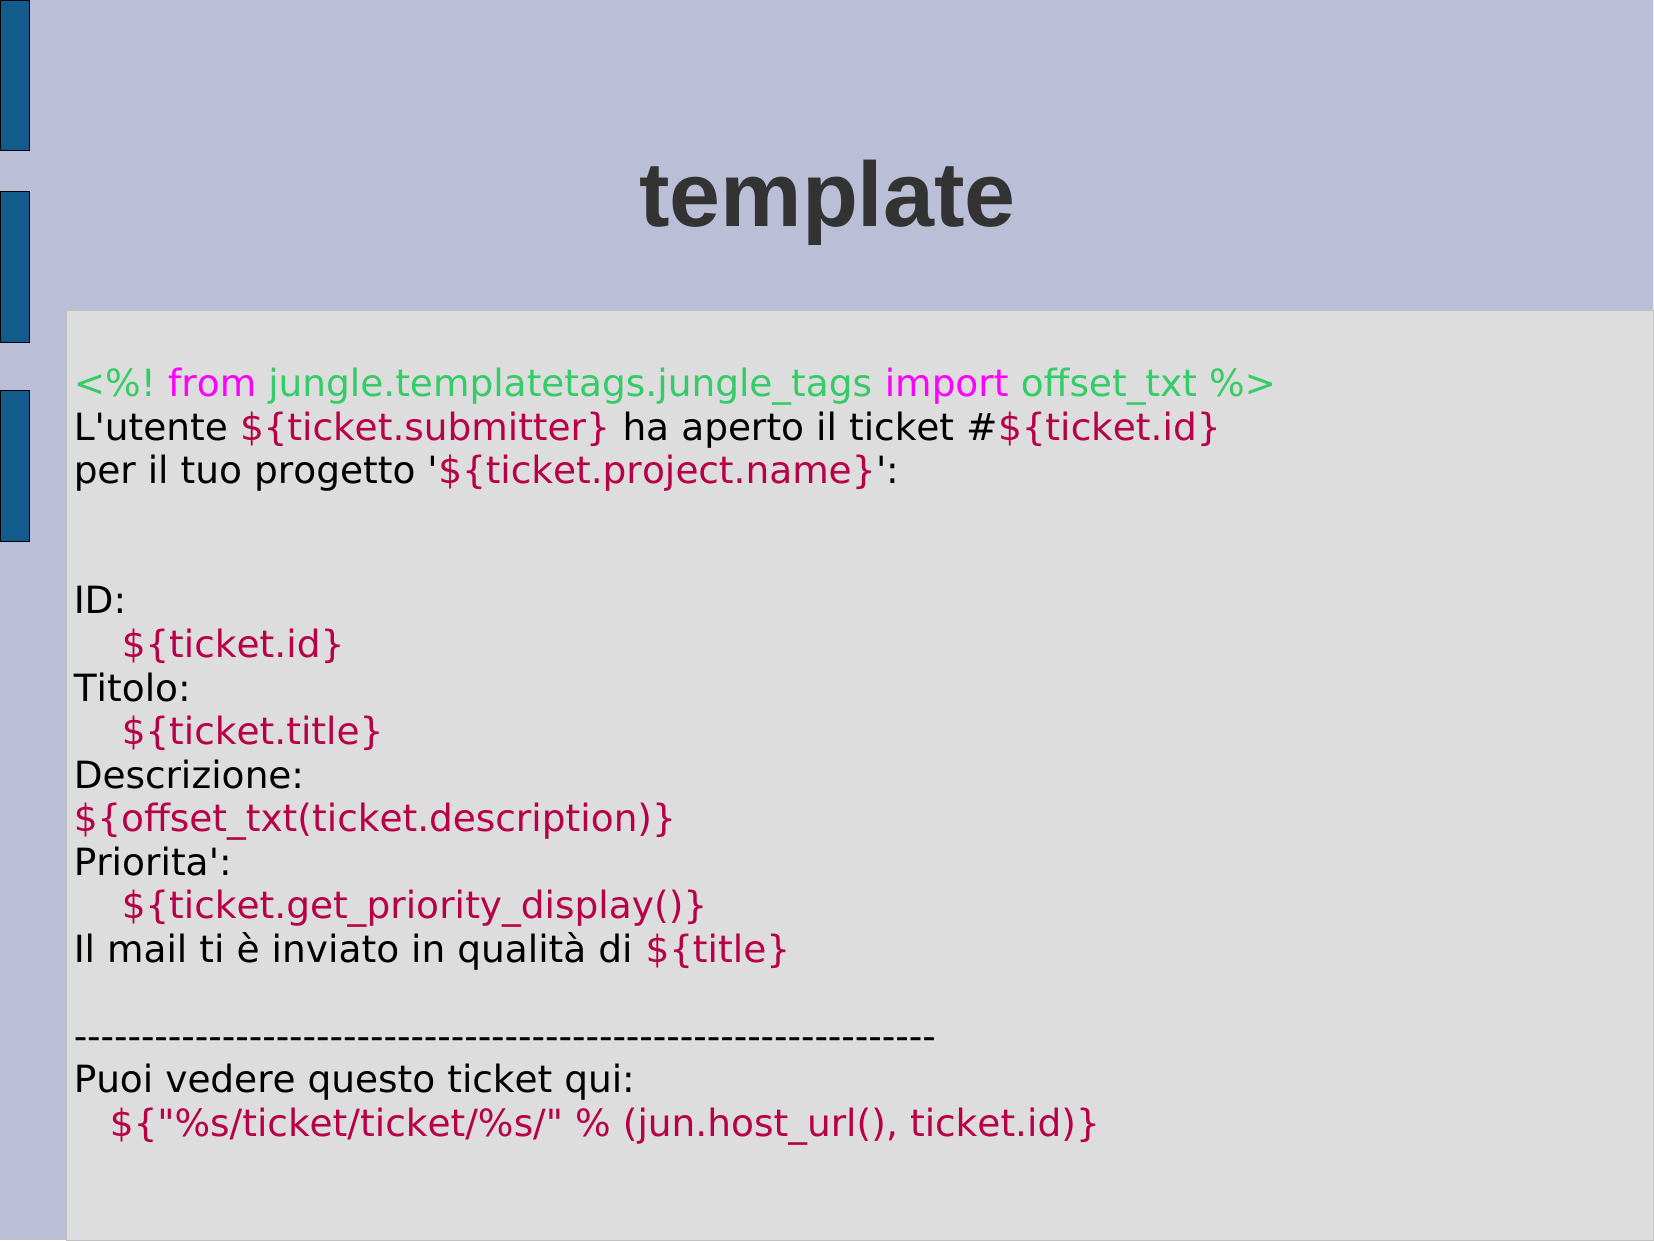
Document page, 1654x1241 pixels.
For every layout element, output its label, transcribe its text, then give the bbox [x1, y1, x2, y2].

text_box <%! from jungle.templatetags.jungle_tags import offset_txt %> L'utente ${ticket.submitter} ha aperto il ticket #${ticket.id} per il tuo progetto '${ticket.project.name}': ID: ${ticket.id} Titolo: ${ticket.title} Descrizione: ${offset_txt(ticket.description)} Priorita': ${ticket.get_priority_display()} Il mail ti è inviato in qualità di ${title} ---------------------------------------------------------------- Puoi vedere questo ticket qui: ${"%s/ticket/ticket/%s/" % (jun.host_url(), ticket.id)} [59, 354, 1625, 1153]
title template [121, 91, 1534, 299]
